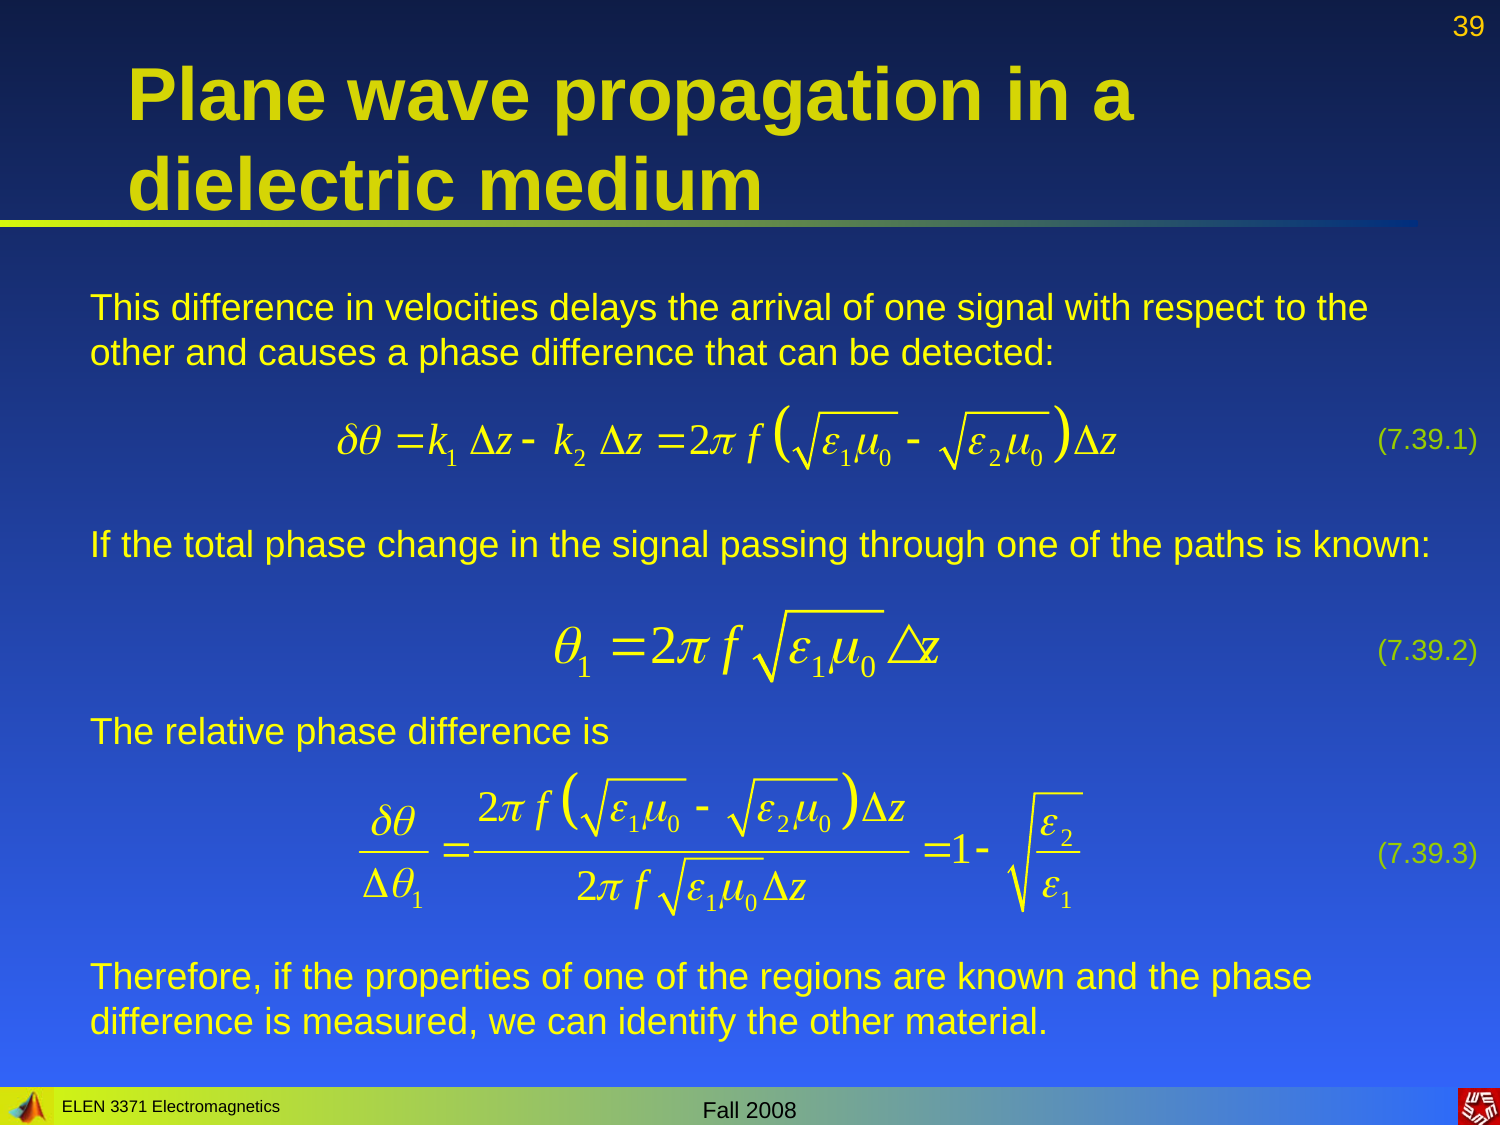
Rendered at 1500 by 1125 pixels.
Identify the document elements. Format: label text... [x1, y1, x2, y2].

chart [330, 399, 1126, 488]
picture [1458, 1088, 1500, 1125]
text_box This difference in velocities delays the arrival of one signal with respect to the other and causes a phase difference that can be detected: [75, 274, 1438, 381]
chart [352, 764, 1093, 925]
text_box (7.39.2) [1362, 623, 1500, 674]
text_box (7.39.1) [1362, 412, 1500, 463]
text_box (7.39.3) [1362, 826, 1500, 877]
picture [0, 1087, 54, 1125]
title Plane wave propagation in a dielectric medium [112, 37, 1388, 201]
text_box The relative phase difference is [74, 699, 1401, 761]
text_box Therefore, if the properties of one of the regions are known and the phase difference is measured, we can identify the other material. [74, 943, 1401, 1050]
text_box If the total phase change in the signal passing through one of the paths is known: [74, 512, 1463, 573]
chart [546, 600, 951, 696]
